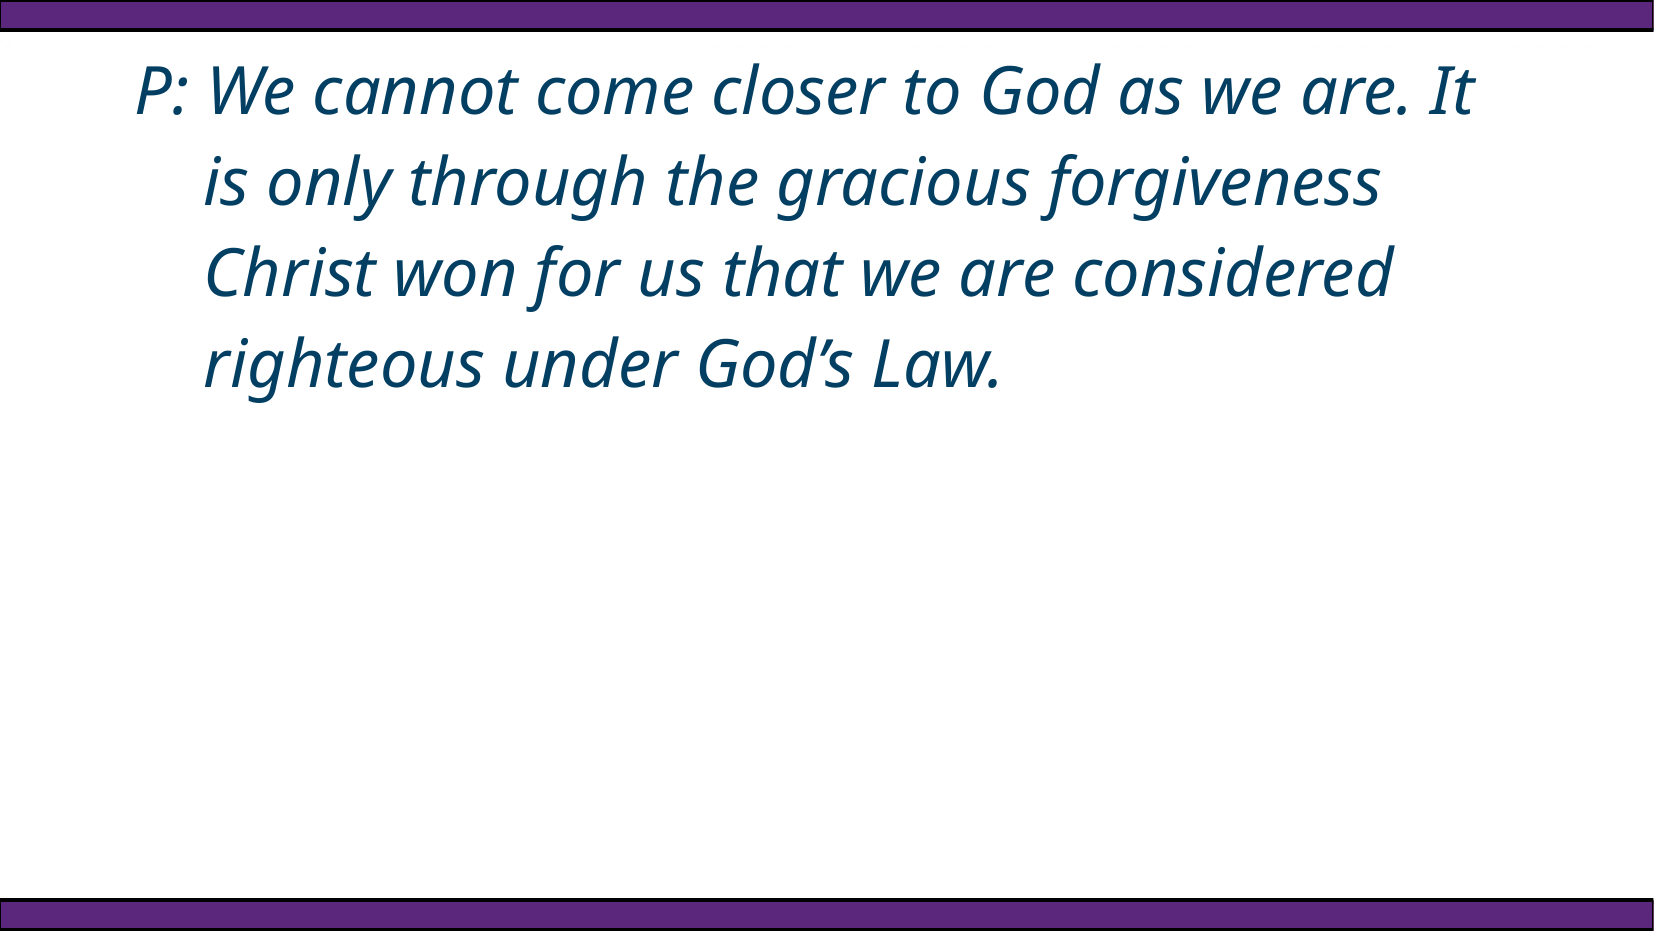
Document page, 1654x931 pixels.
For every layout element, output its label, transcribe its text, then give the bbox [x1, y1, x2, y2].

text_box [0, 900, 1654, 931]
text_box [0, 0, 1654, 31]
picture [0, 31, 1654, 900]
text_box P: We cannot come closer to God as we are. It is only through the gracious forgiveness Christ won for us that we are considered righteous under God’s Law. [120, 36, 1546, 407]
